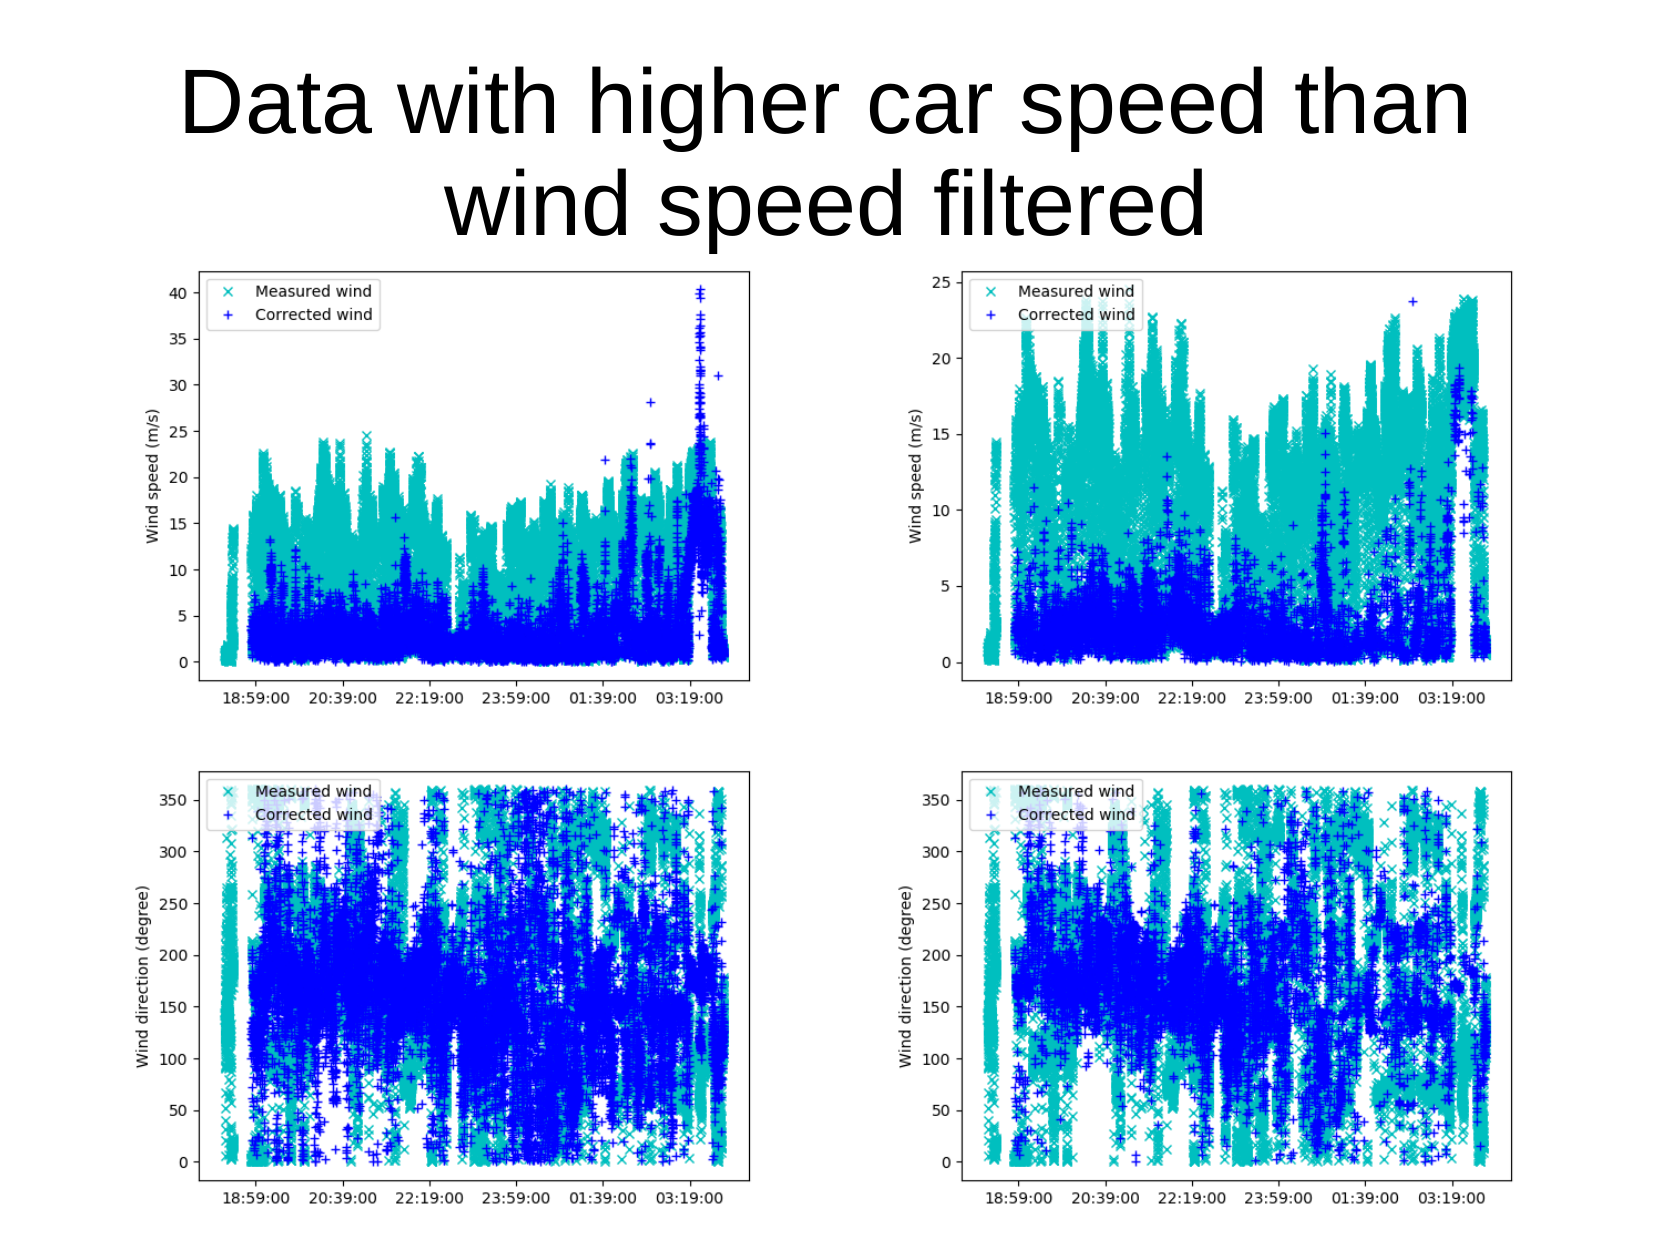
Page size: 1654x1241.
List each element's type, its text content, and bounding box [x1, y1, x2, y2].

picture [110, 257, 820, 1239]
title Data with higher car speed than wind speed filtered [82, 49, 1571, 257]
picture [873, 207, 1582, 1239]
